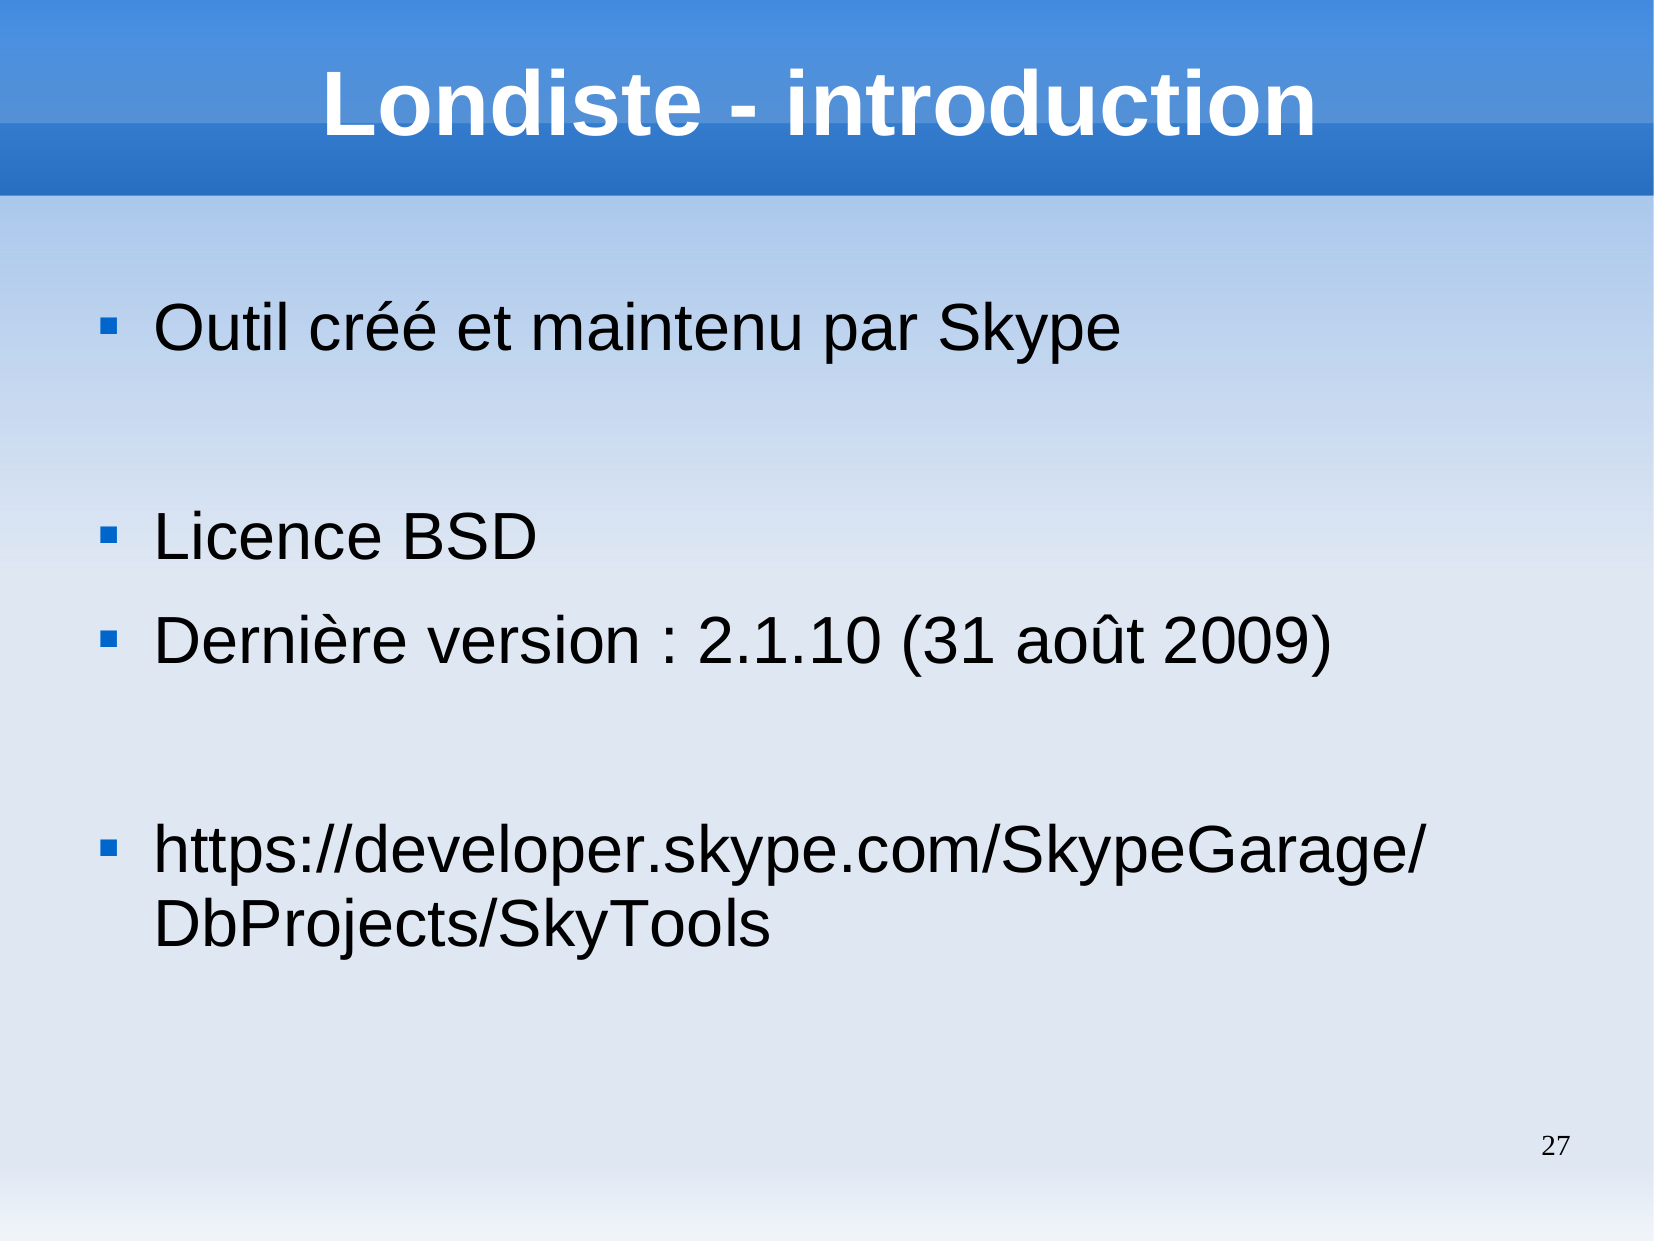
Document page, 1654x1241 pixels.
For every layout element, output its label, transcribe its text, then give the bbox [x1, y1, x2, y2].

title Londiste - introduction [76, 7, 1565, 200]
picture [0, 0, 1654, 1241]
list Outil créé et maintenu par Skype Licence BSD Dernière version : 2.1.10 (31 août 2009) https://developer.skype.com/SkypeGarage/DbProjects/SkyTools [82, 290, 1571, 1094]
